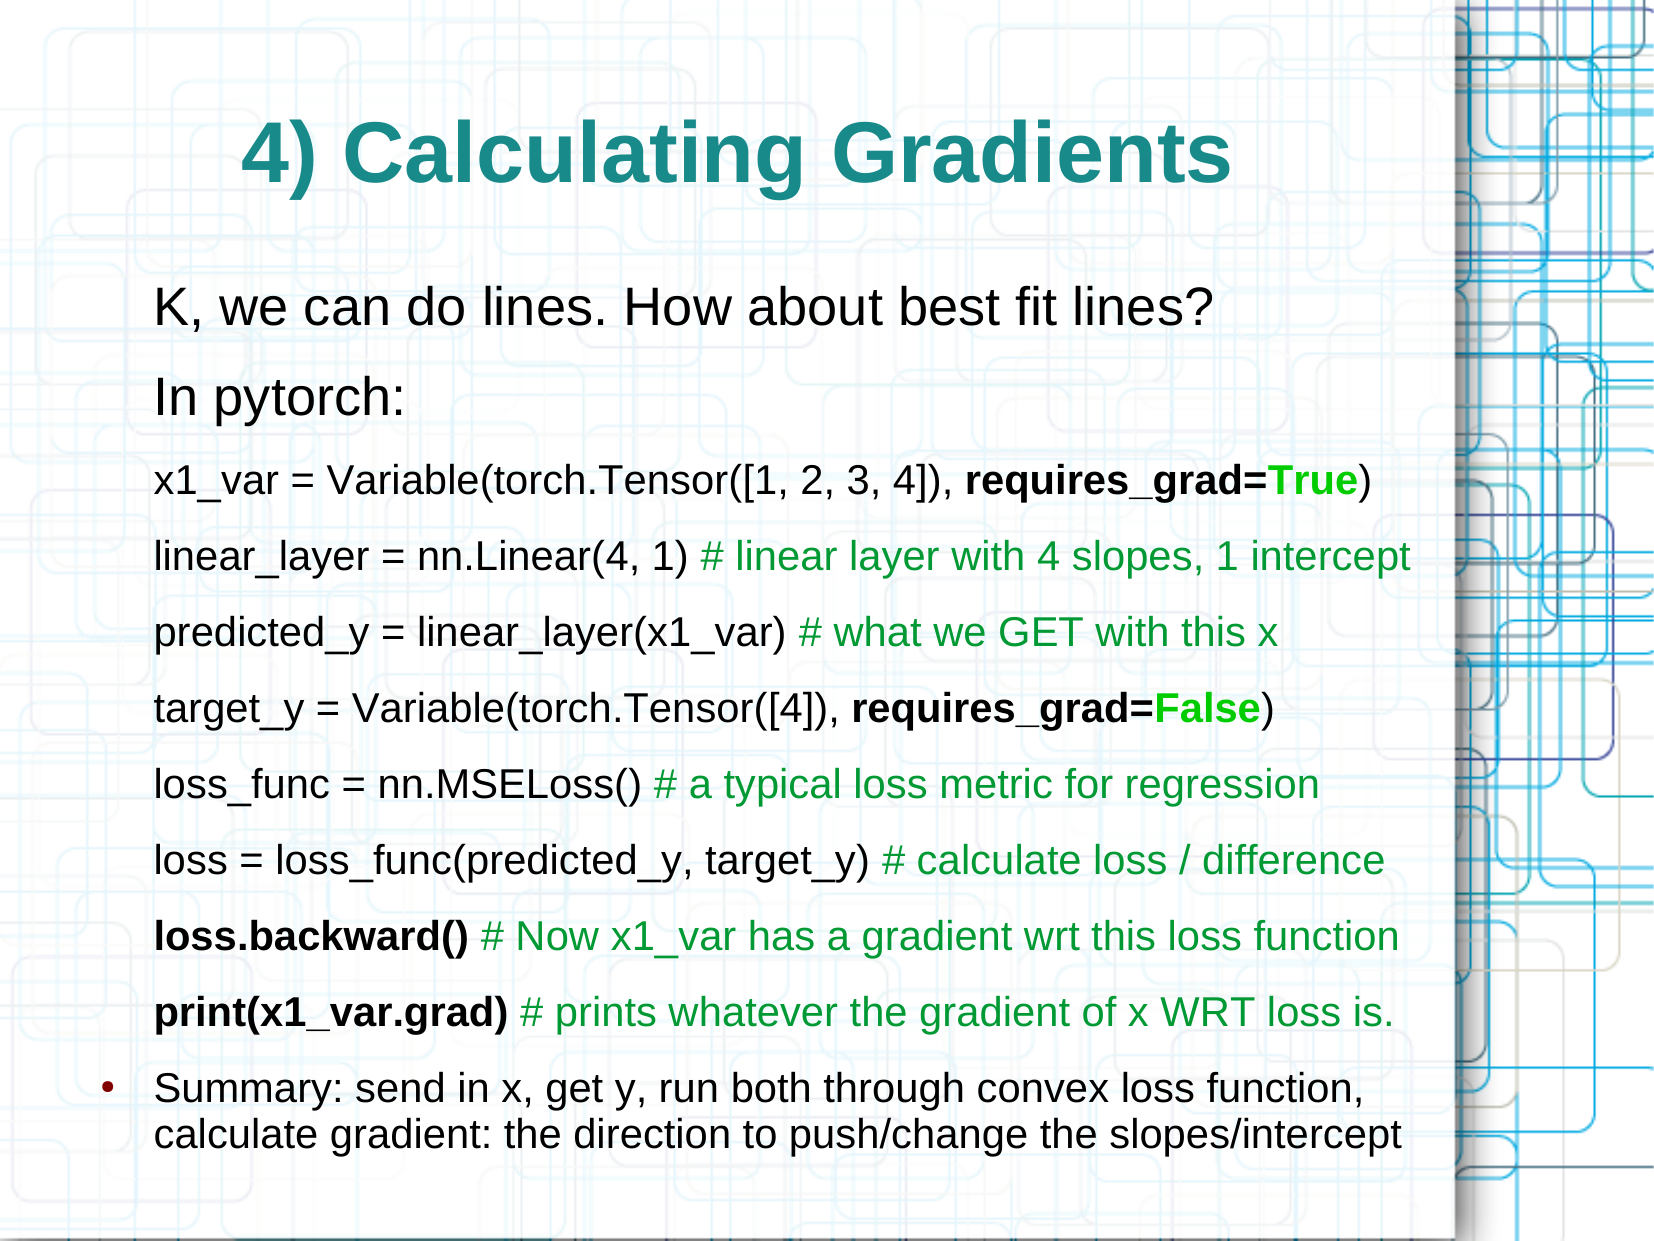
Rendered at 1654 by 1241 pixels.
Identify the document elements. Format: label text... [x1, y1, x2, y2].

list K, we can do lines. How about best fit lines? In pytorch: x1_var = Variable(torch.Tensor([1, 2, 3, 4]), requires_grad=True) linear_layer = nn.Linear(4, 1) # linear layer with 4 slopes, 1 intercept predicted_y = linear_layer(x1_var) # what we GET with this x target_y = Variable(torch.Tensor([4]), requires_grad=False) loss_func = nn.MSELoss() # a typical loss metric for regression loss = loss_func(predicted_y, target_y) # calculate loss / difference loss.backward() # Now x1_var has a gradient wrt this loss function print(x1_var.grad) # prints whatever the gradient of x WRT loss is. Summary: send in x, get y, run both through convex loss function, calculate gradient: the direction to push/change the slopes/intercept [82, 276, 1418, 1241]
picture [0, 0, 1654, 1241]
title 4) Calculating Gradients [59, 49, 1418, 257]
